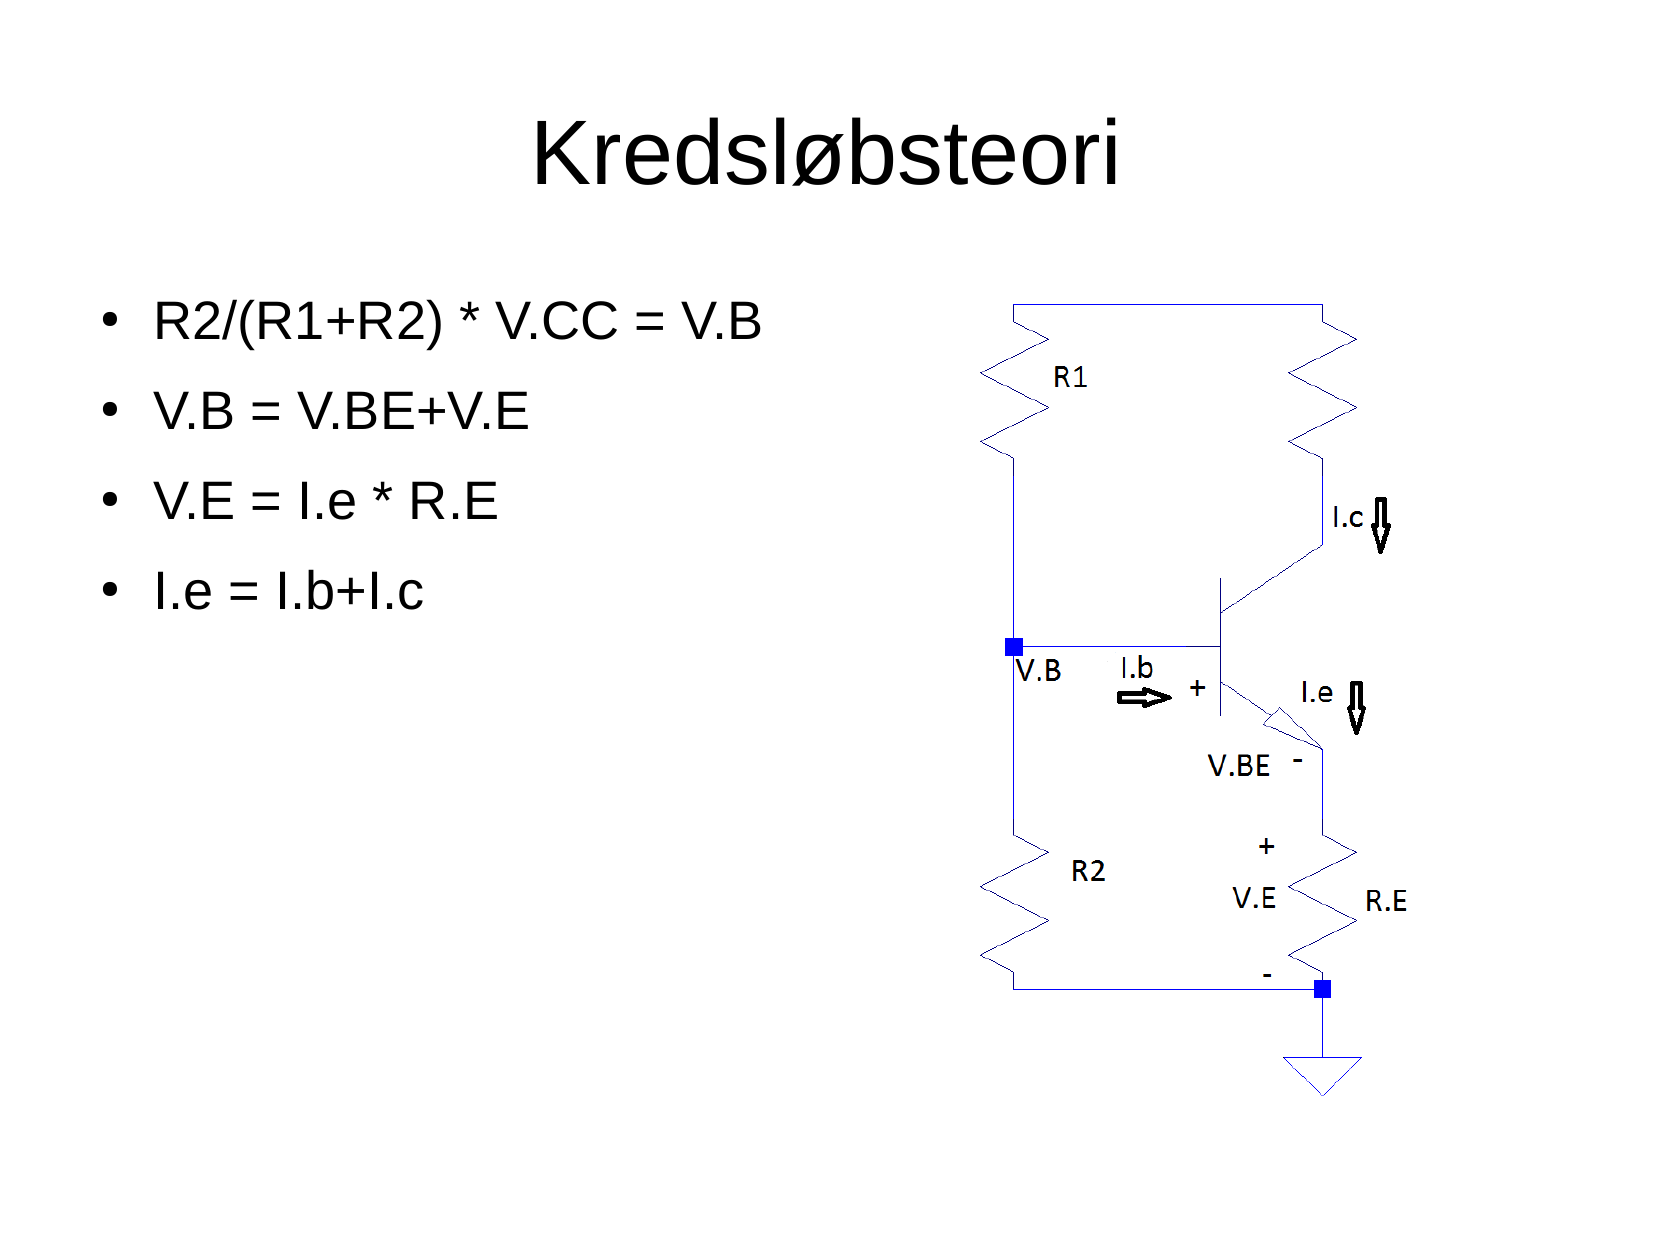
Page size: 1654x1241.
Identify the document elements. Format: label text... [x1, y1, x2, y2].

title Kredsløbsteori [82, 49, 1571, 257]
picture [954, 290, 1462, 1109]
list R2/(R1+R2) * V.CC = V.B V.B = V.BE+V.E V.E = I.e * R.E I.e = I.b+I.c [82, 290, 809, 1094]
